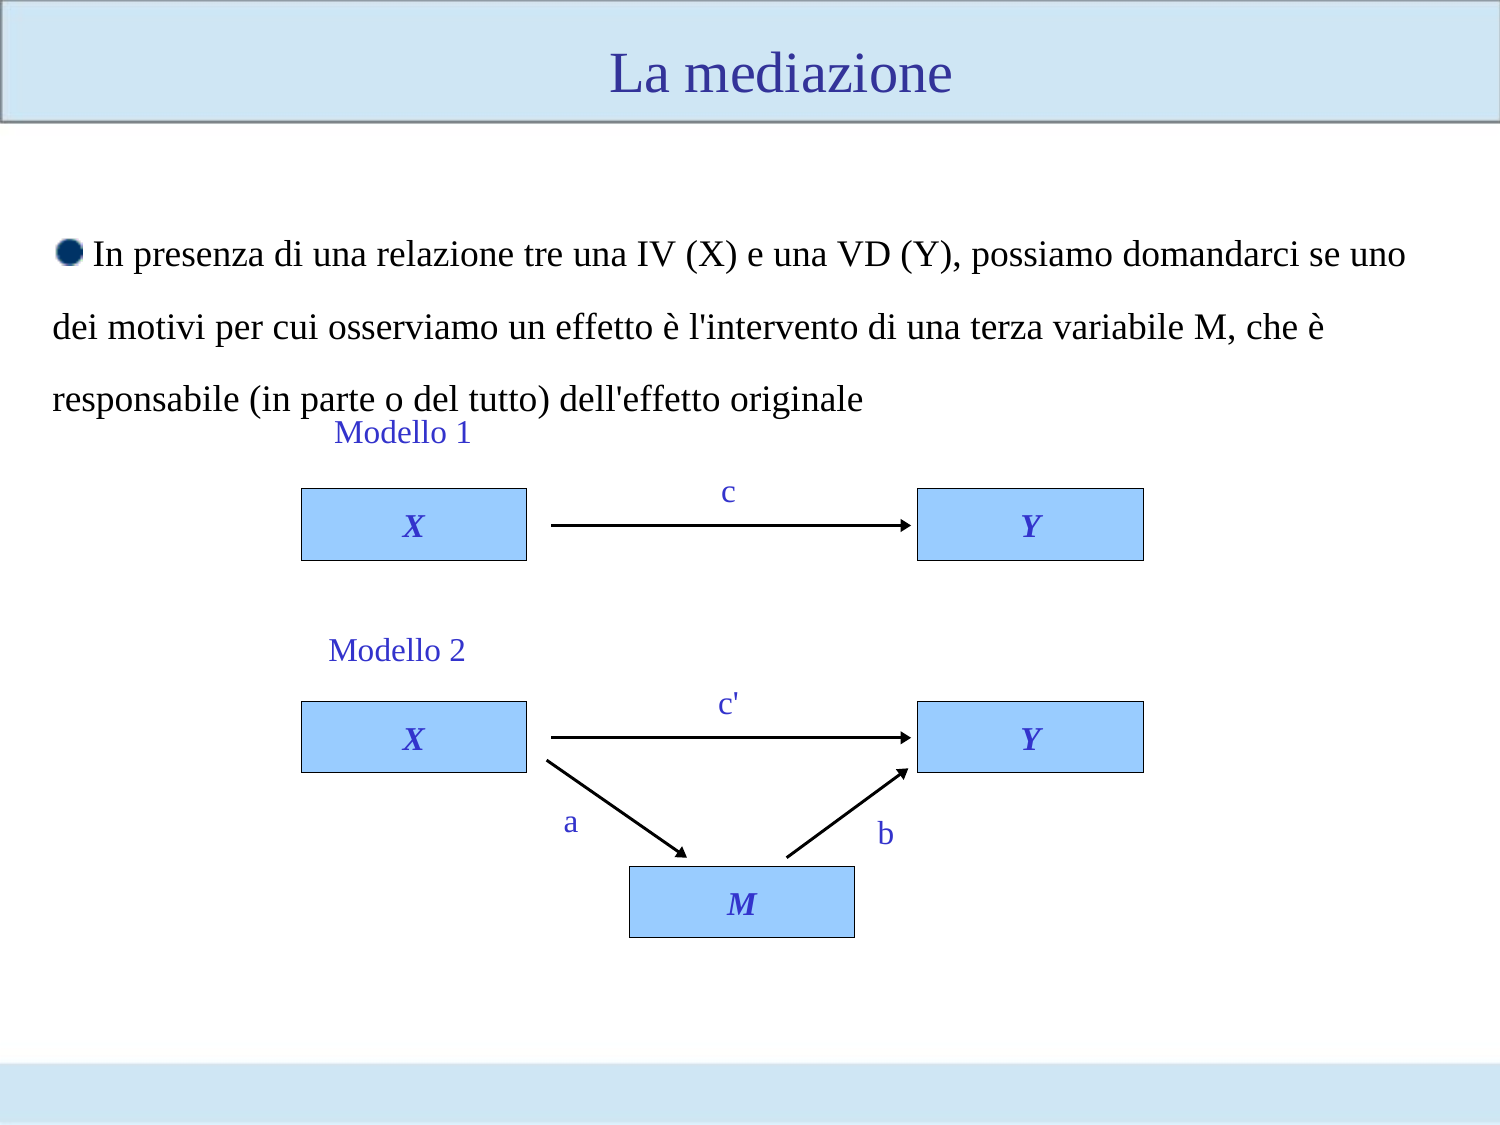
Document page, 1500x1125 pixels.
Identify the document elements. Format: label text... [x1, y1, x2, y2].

text_box c [631, 461, 826, 569]
text_box Y [917, 488, 1144, 561]
text_box c' [631, 673, 826, 781]
text_box b [789, 803, 983, 911]
title La mediazione [249, 21, 1313, 117]
text_box X [301, 701, 527, 773]
picture [0, 0, 1500, 1125]
text_box Y [917, 701, 1144, 773]
text_box Modello 2 [223, 621, 572, 799]
text_box a [474, 791, 668, 899]
text_box M [629, 866, 855, 938]
text_box Modello 1 [228, 402, 578, 581]
text_box In presenza di una relazione tre una IV (X) e una VD (Y), possiamo domandarci se uno dei motivi per cui osserviamo un effetto è l'intervento di una terza variabile M, che è responsabile (in parte o del tutto) dell'effetto originale [37, 187, 1463, 551]
